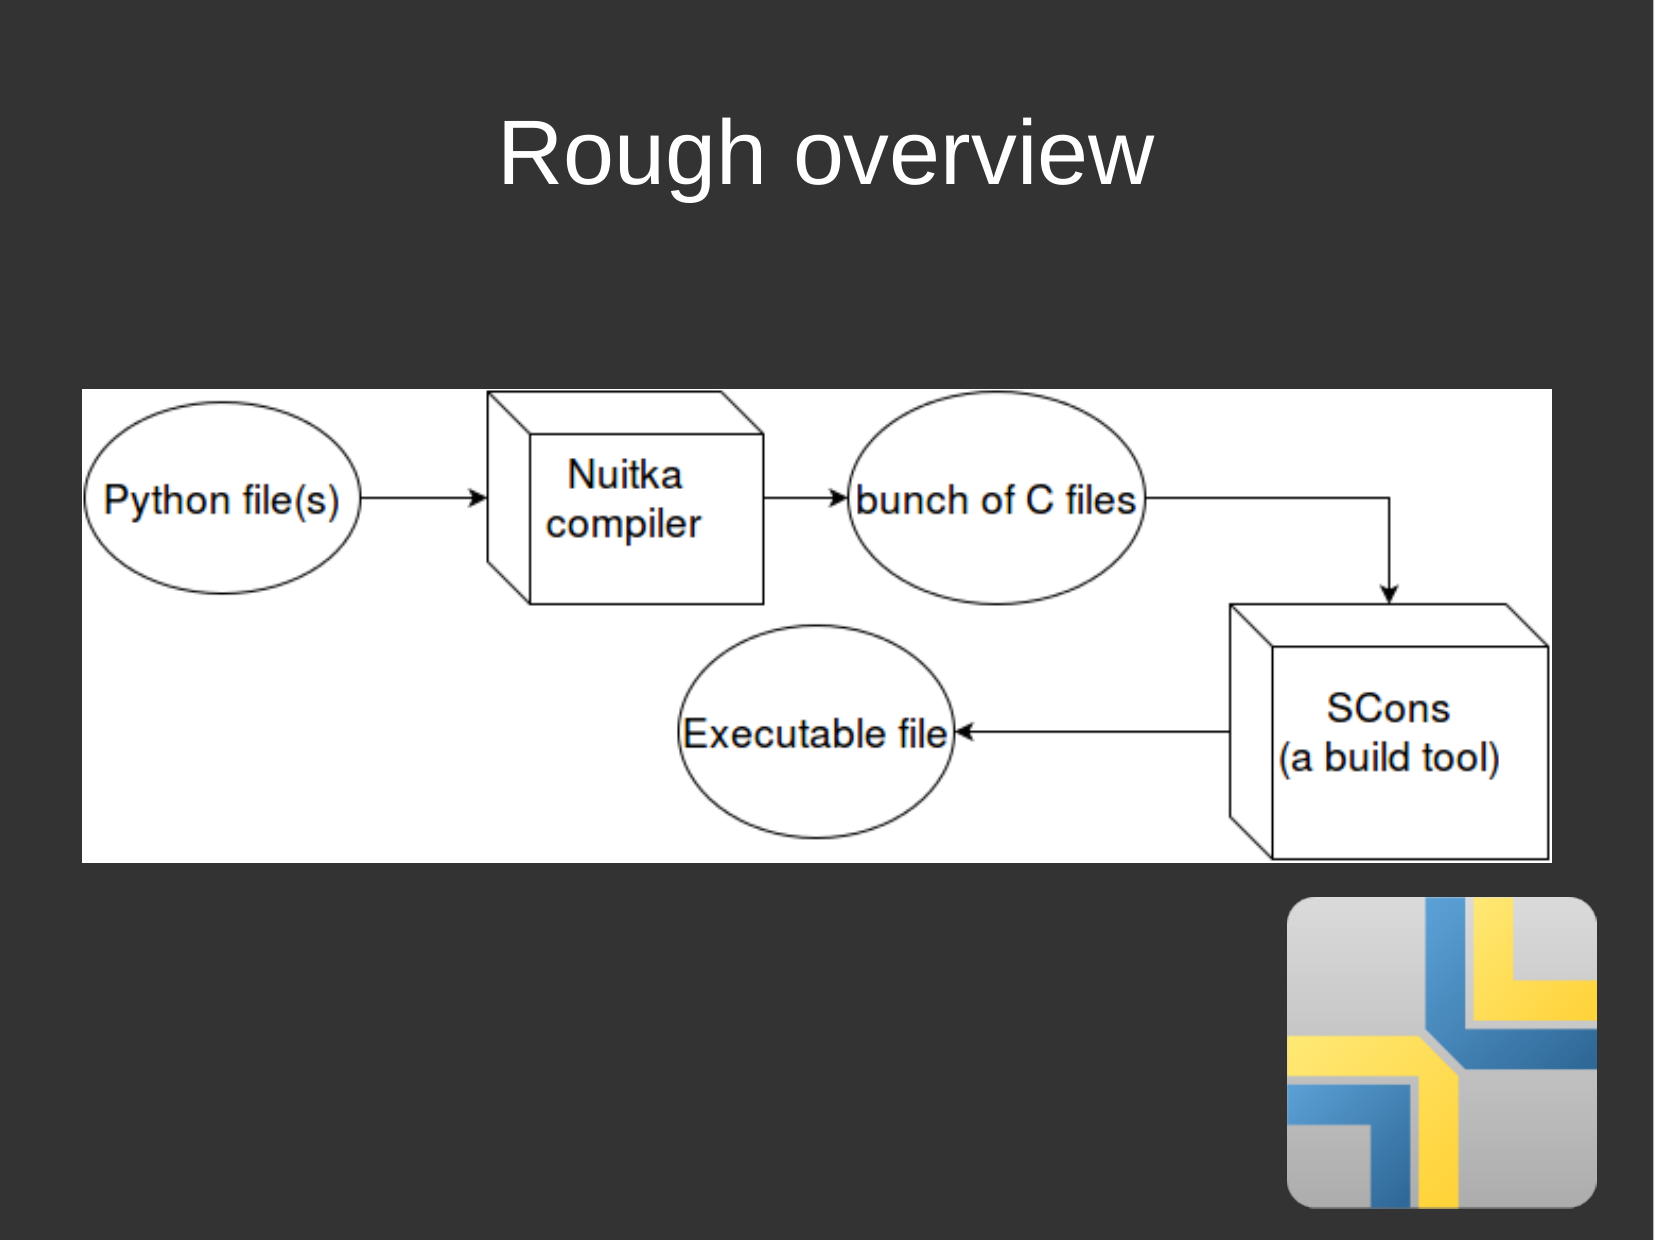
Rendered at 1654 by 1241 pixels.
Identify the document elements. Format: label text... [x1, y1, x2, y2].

title Rough overview [82, 49, 1571, 257]
picture [1287, 897, 1597, 1209]
picture [82, 389, 1552, 863]
